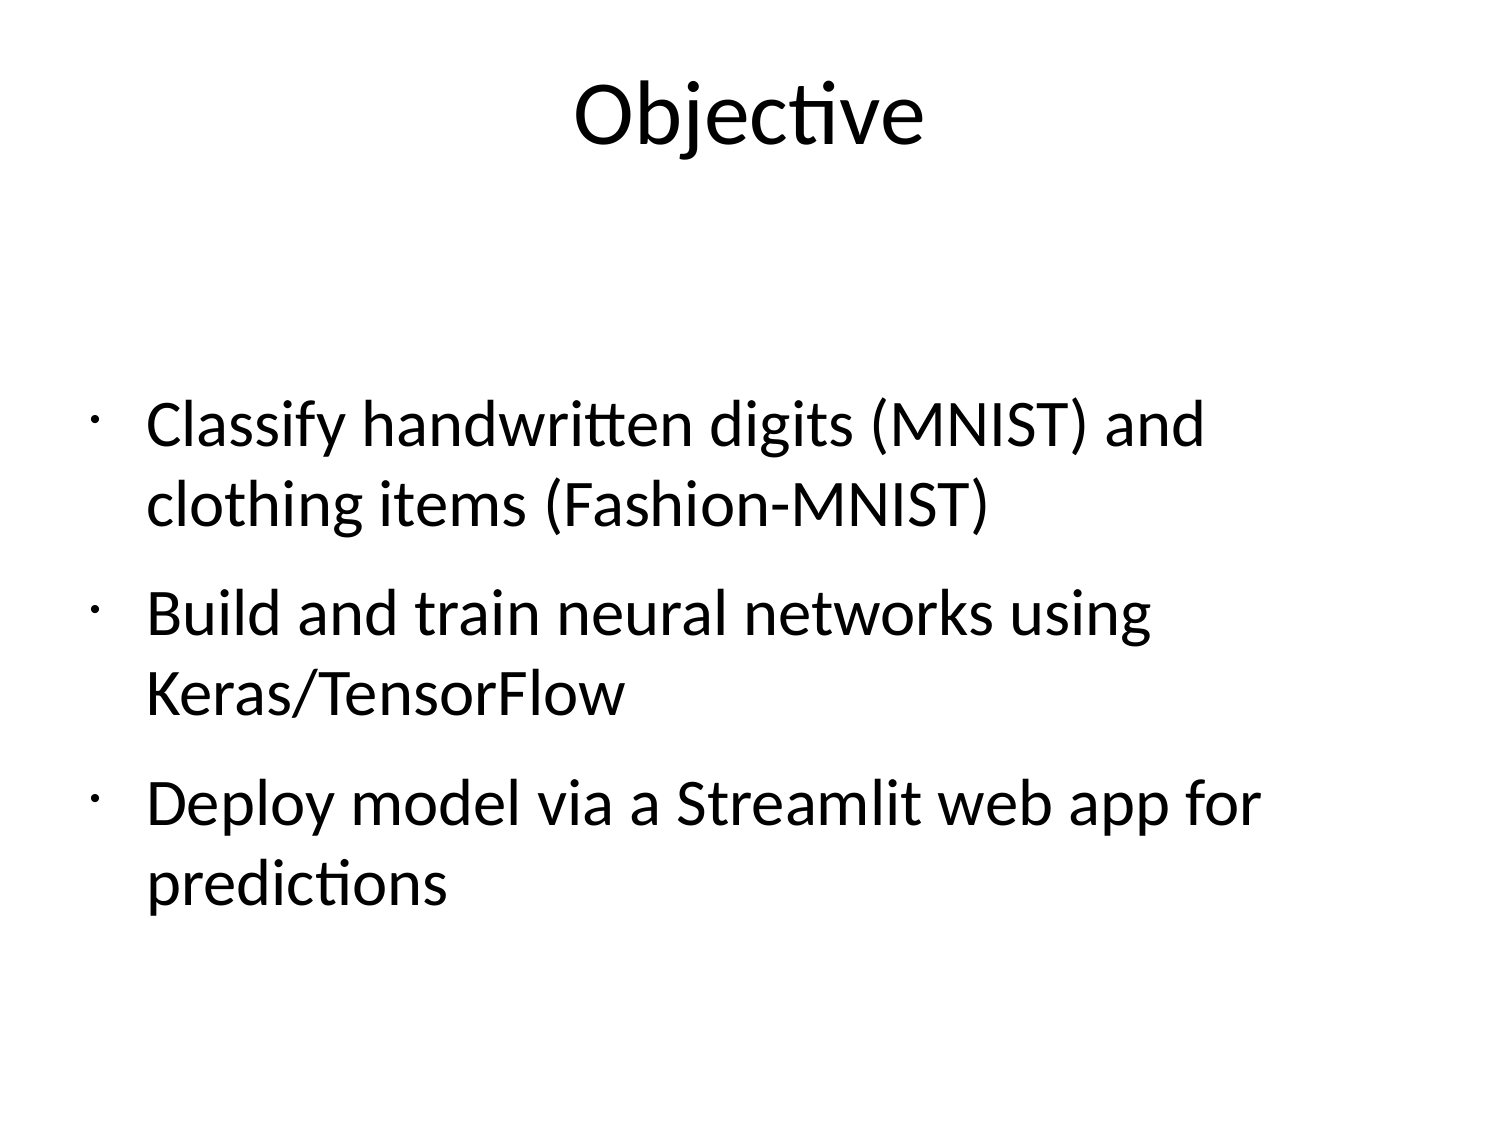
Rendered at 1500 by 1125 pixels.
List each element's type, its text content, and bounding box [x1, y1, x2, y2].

list Classify handwritten digits (MNIST) and clothing items (Fashion-MNIST) Build and train neural networks using Keras/TensorFlow Deploy model via a Streamlit web app for predictions [75, 262, 1425, 1005]
title Objective [75, 45, 1425, 233]
